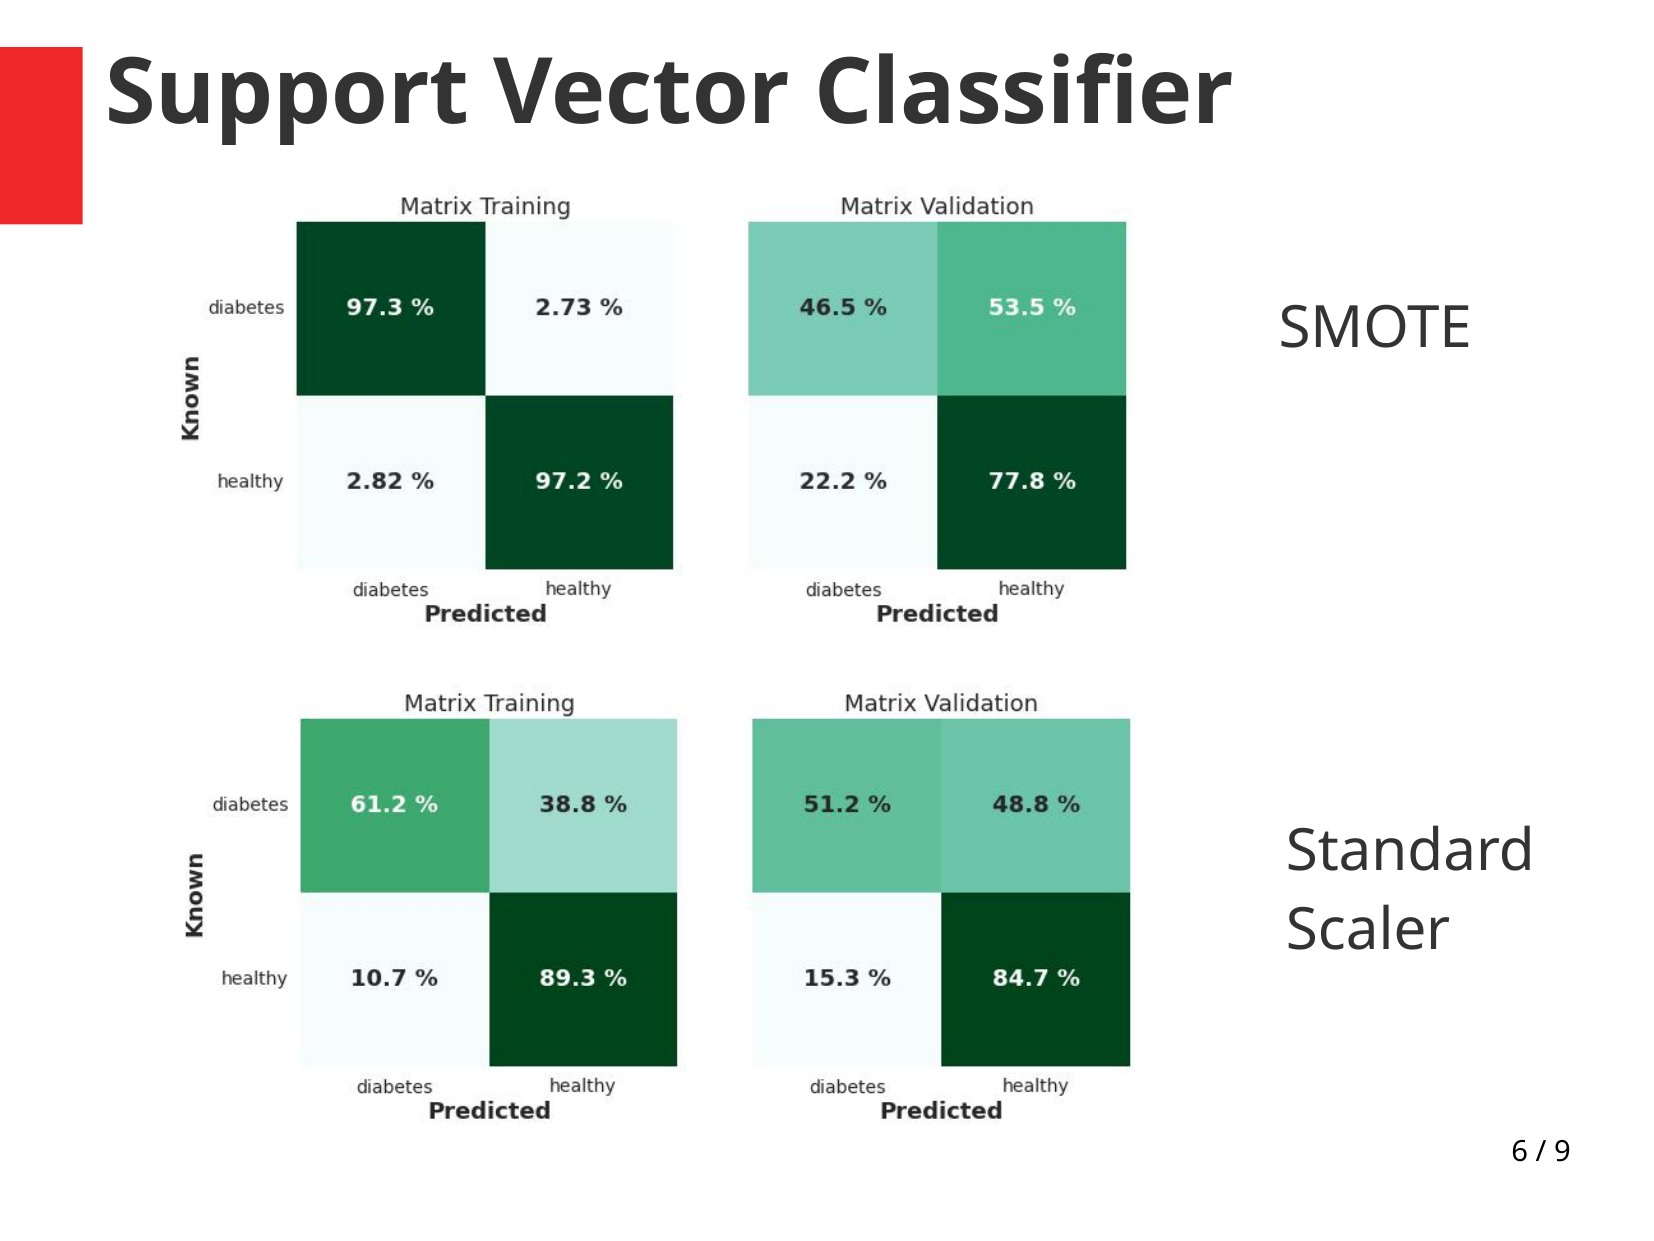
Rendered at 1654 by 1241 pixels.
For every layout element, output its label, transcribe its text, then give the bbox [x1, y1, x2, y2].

title Support Vector Classifier [105, 0, 1558, 193]
picture [163, 661, 1139, 1124]
list Standard Scaler [1215, 808, 1628, 976]
picture [90, 180, 1150, 627]
list SMOTE [1207, 285, 1621, 452]
